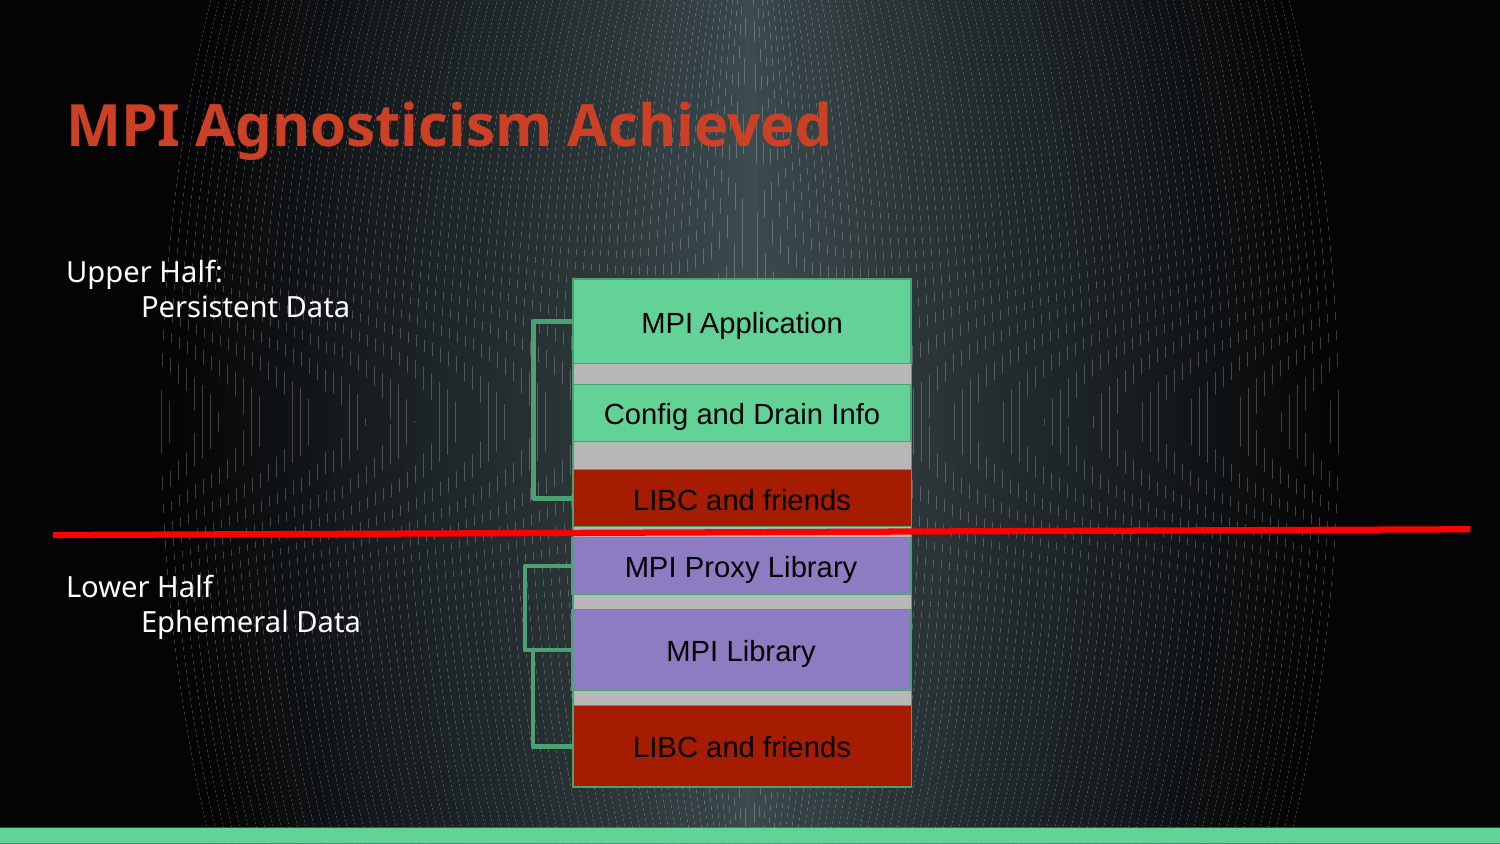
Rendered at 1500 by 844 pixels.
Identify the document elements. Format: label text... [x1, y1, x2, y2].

text_box LIBC and friends [572, 705, 912, 787]
text_box LIBC and friends [572, 469, 912, 527]
text_box Config and Drain Info [573, 384, 912, 442]
text_box [572, 324, 912, 469]
text_box Upper Half: Persistent Data Lower Half Ephemeral Data [51, 238, 506, 787]
text_box MPI Proxy Library [571, 537, 911, 595]
text_box [572, 535, 912, 705]
text_box MPI Application [573, 279, 912, 364]
text_box MPI Library [571, 609, 911, 691]
text_box [572, 278, 912, 319]
title MPI Agnosticism Achieved [51, 72, 1449, 167]
